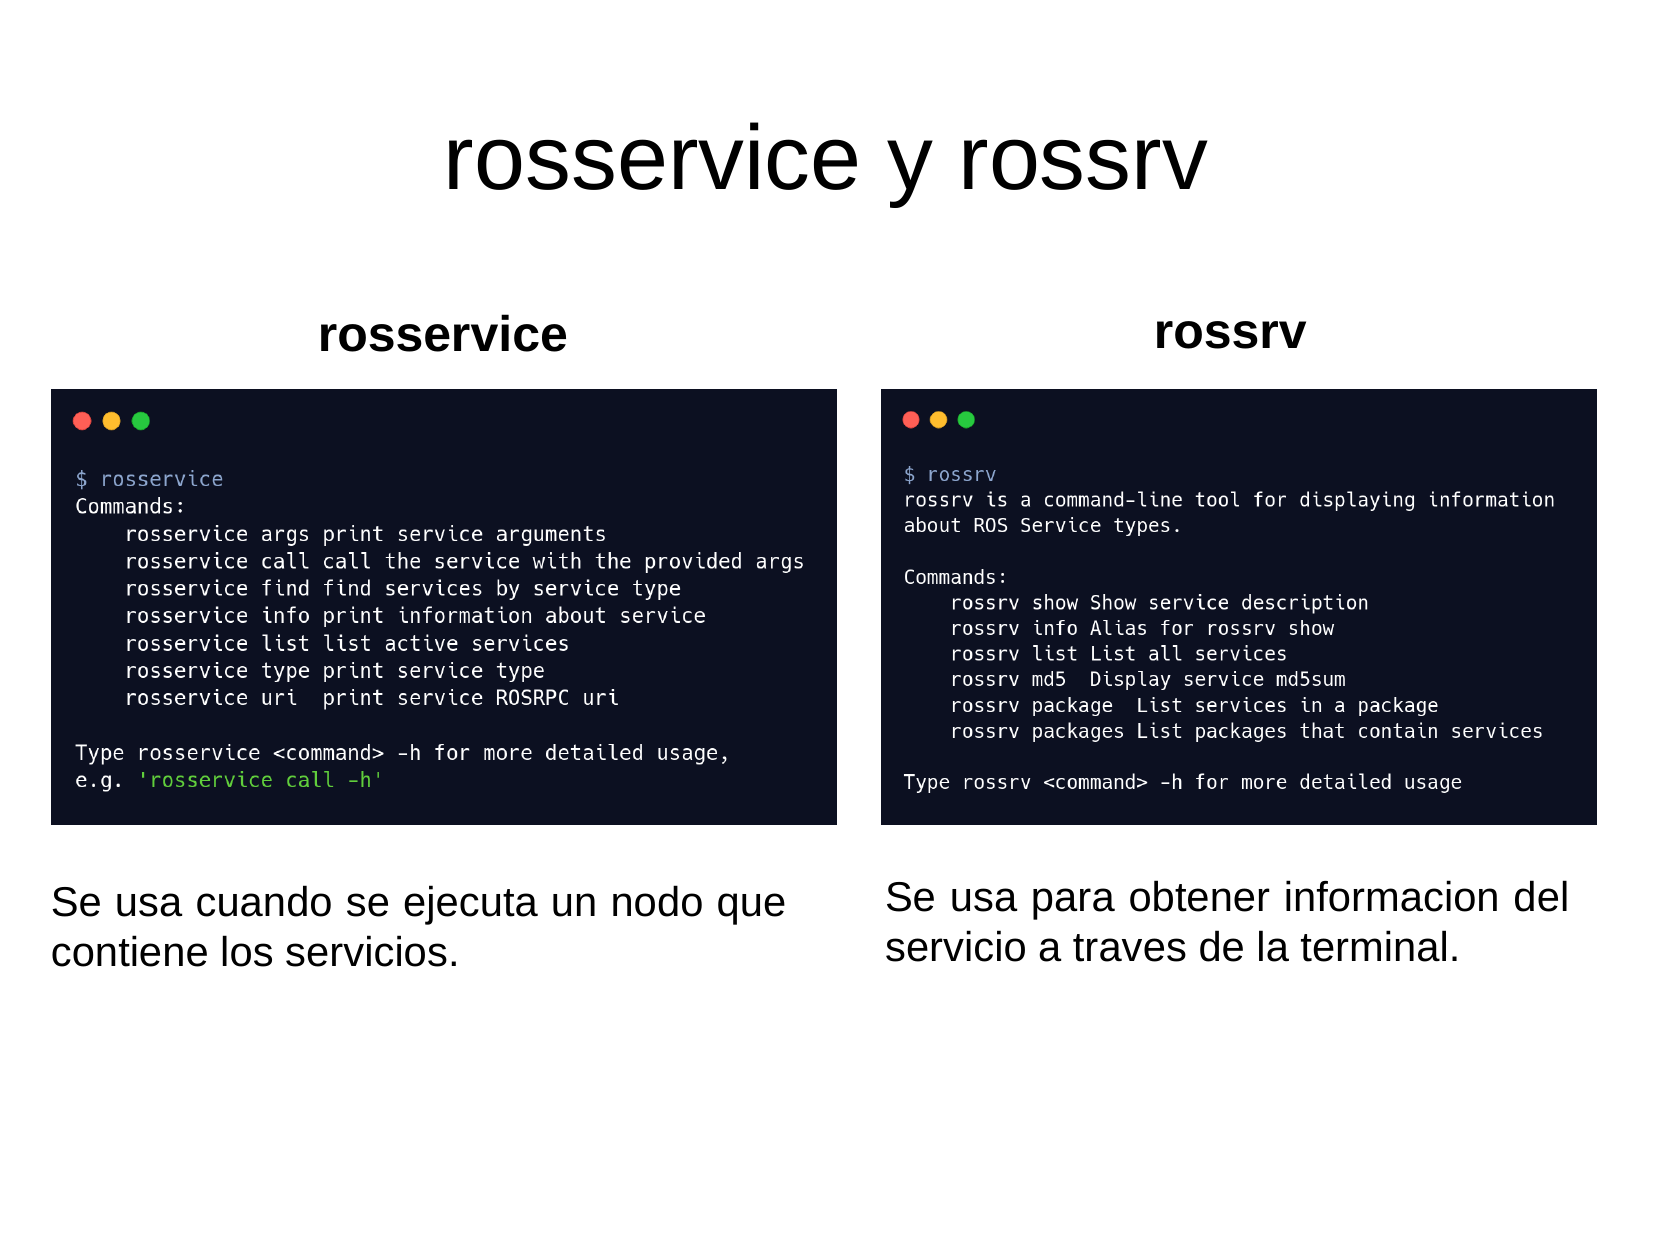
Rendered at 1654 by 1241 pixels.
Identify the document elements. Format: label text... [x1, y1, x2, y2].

subtitle Se usa cuando se ejecuta un nodo que contiene los servicios. [50, 865, 845, 986]
text_box Se usa para obtener informacion del servicio a traves de la terminal. [885, 870, 1591, 961]
picture [51, 389, 837, 826]
title rosservice y rossrv [82, 49, 1571, 257]
title rosservice [51, 272, 835, 391]
picture [881, 389, 1597, 826]
title rossrv [870, 270, 1591, 388]
